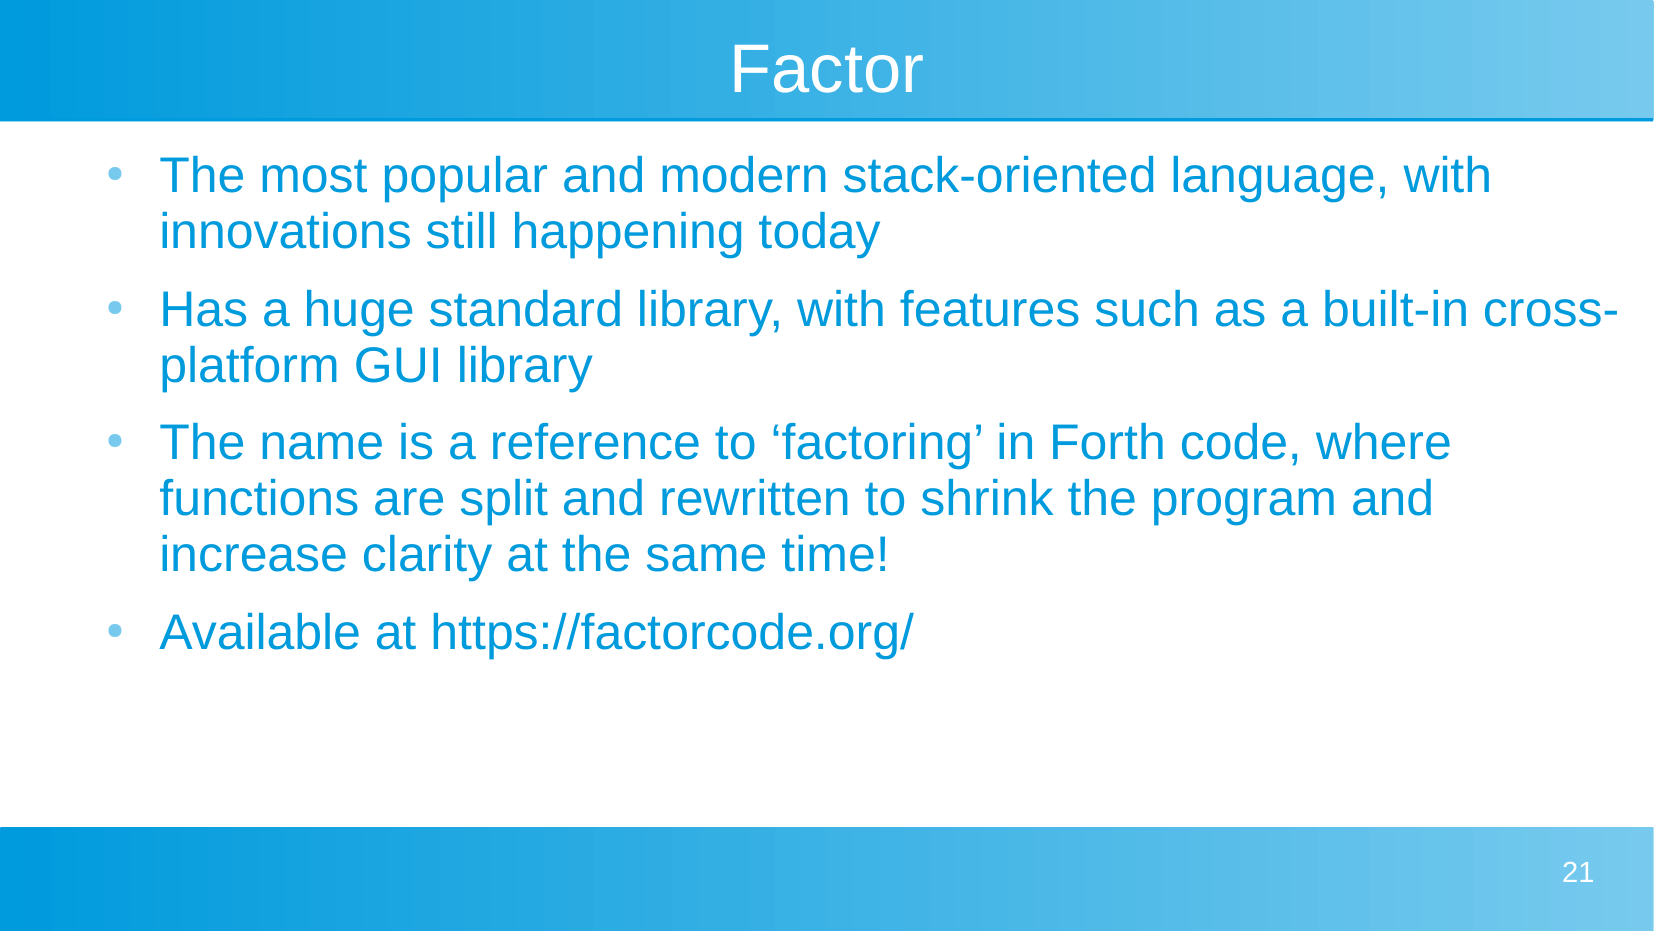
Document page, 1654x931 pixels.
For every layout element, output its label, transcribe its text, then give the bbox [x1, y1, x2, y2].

list The most popular and modern stack-oriented language, with innovations still happening today Has a huge standard library, with features such as a built-in cross-platform GUI library The name is a reference to ‘factoring’ in Forth code, where functions are split and rewritten to shrink the program and increase clarity at the same time! Available at https://factorcode.org/ [88, 147, 1625, 739]
title Factor [59, 29, 1595, 108]
